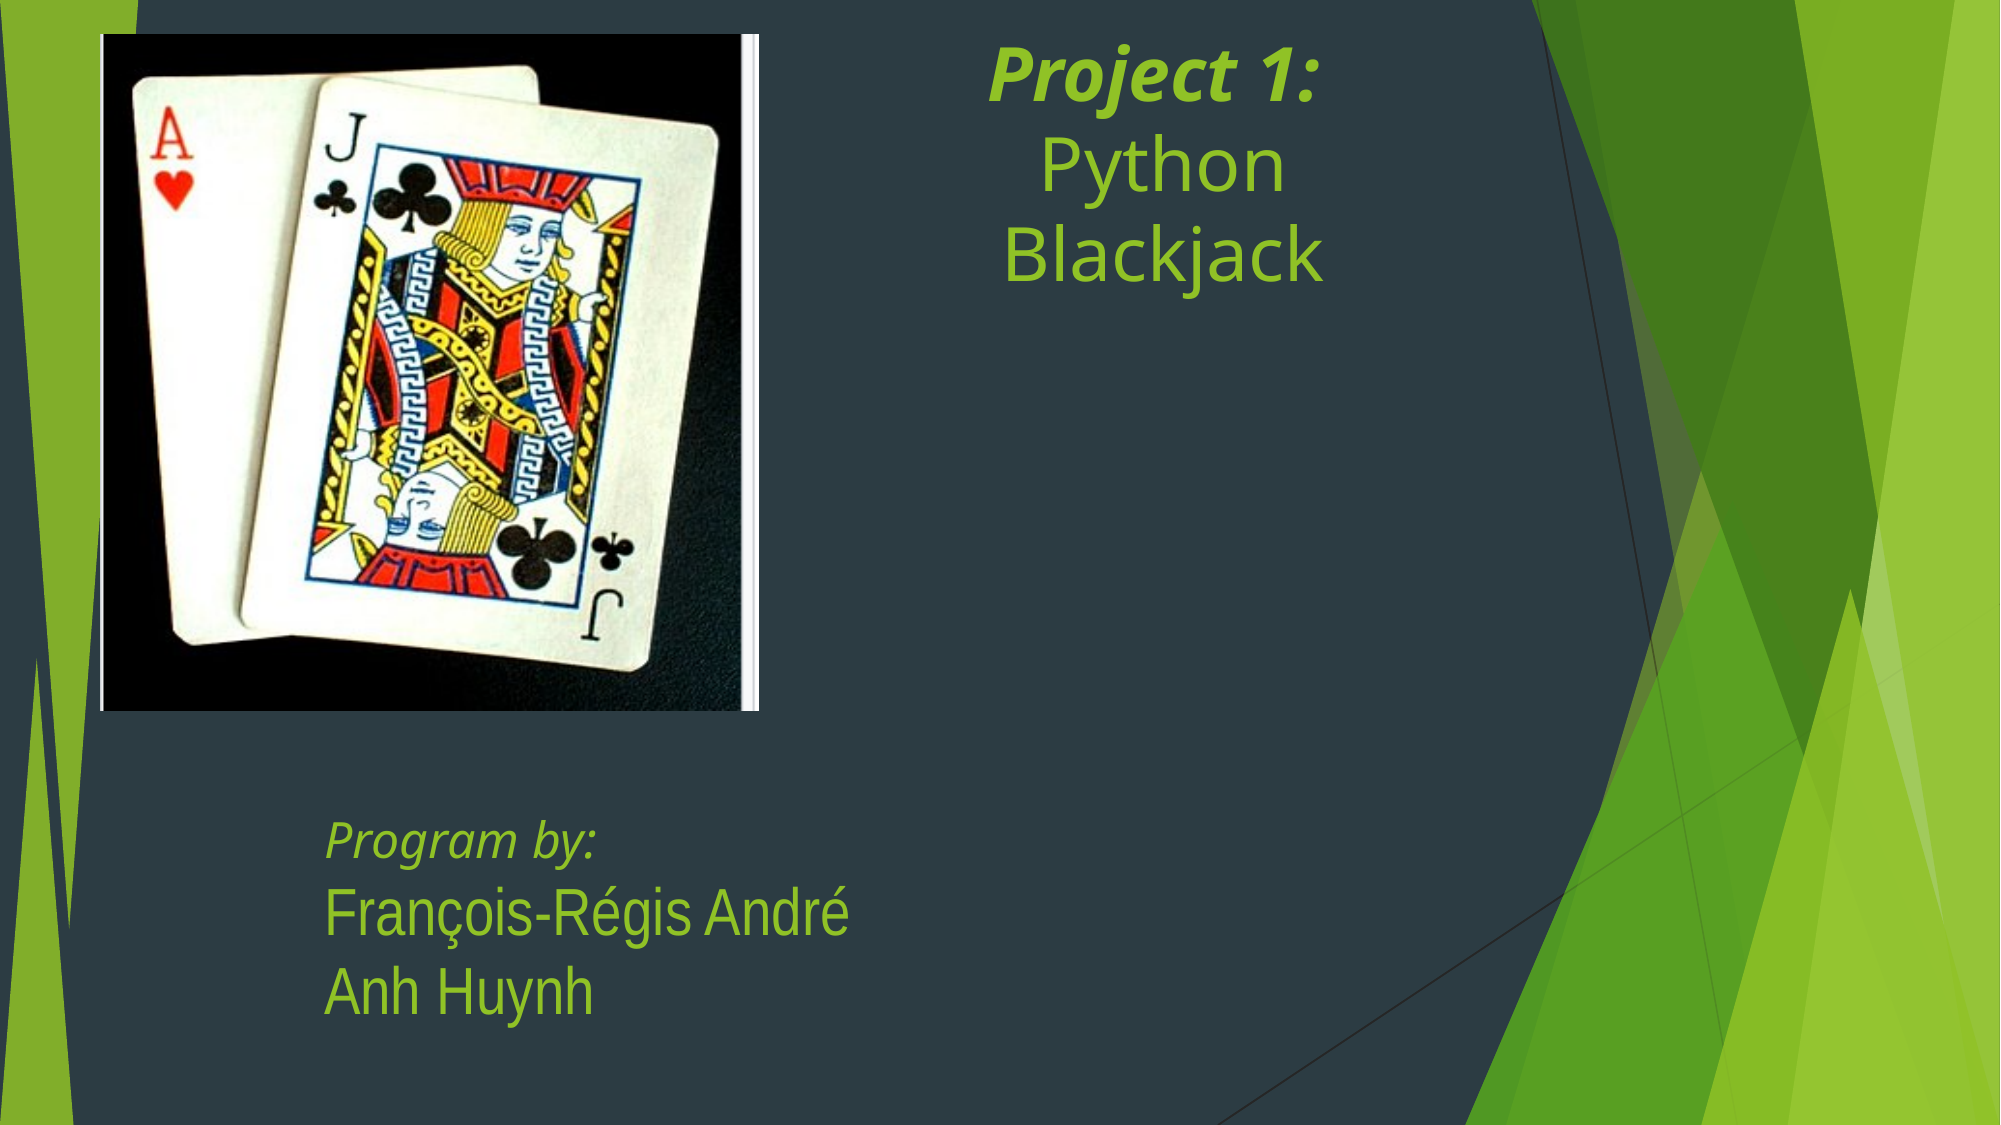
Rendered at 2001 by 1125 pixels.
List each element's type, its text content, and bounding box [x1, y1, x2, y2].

picture [100, 34, 759, 711]
subtitle Program by: François-Régis André Anh Huynh [309, 710, 1050, 1060]
title Project 1: Python Blackjack [635, 18, 1691, 711]
